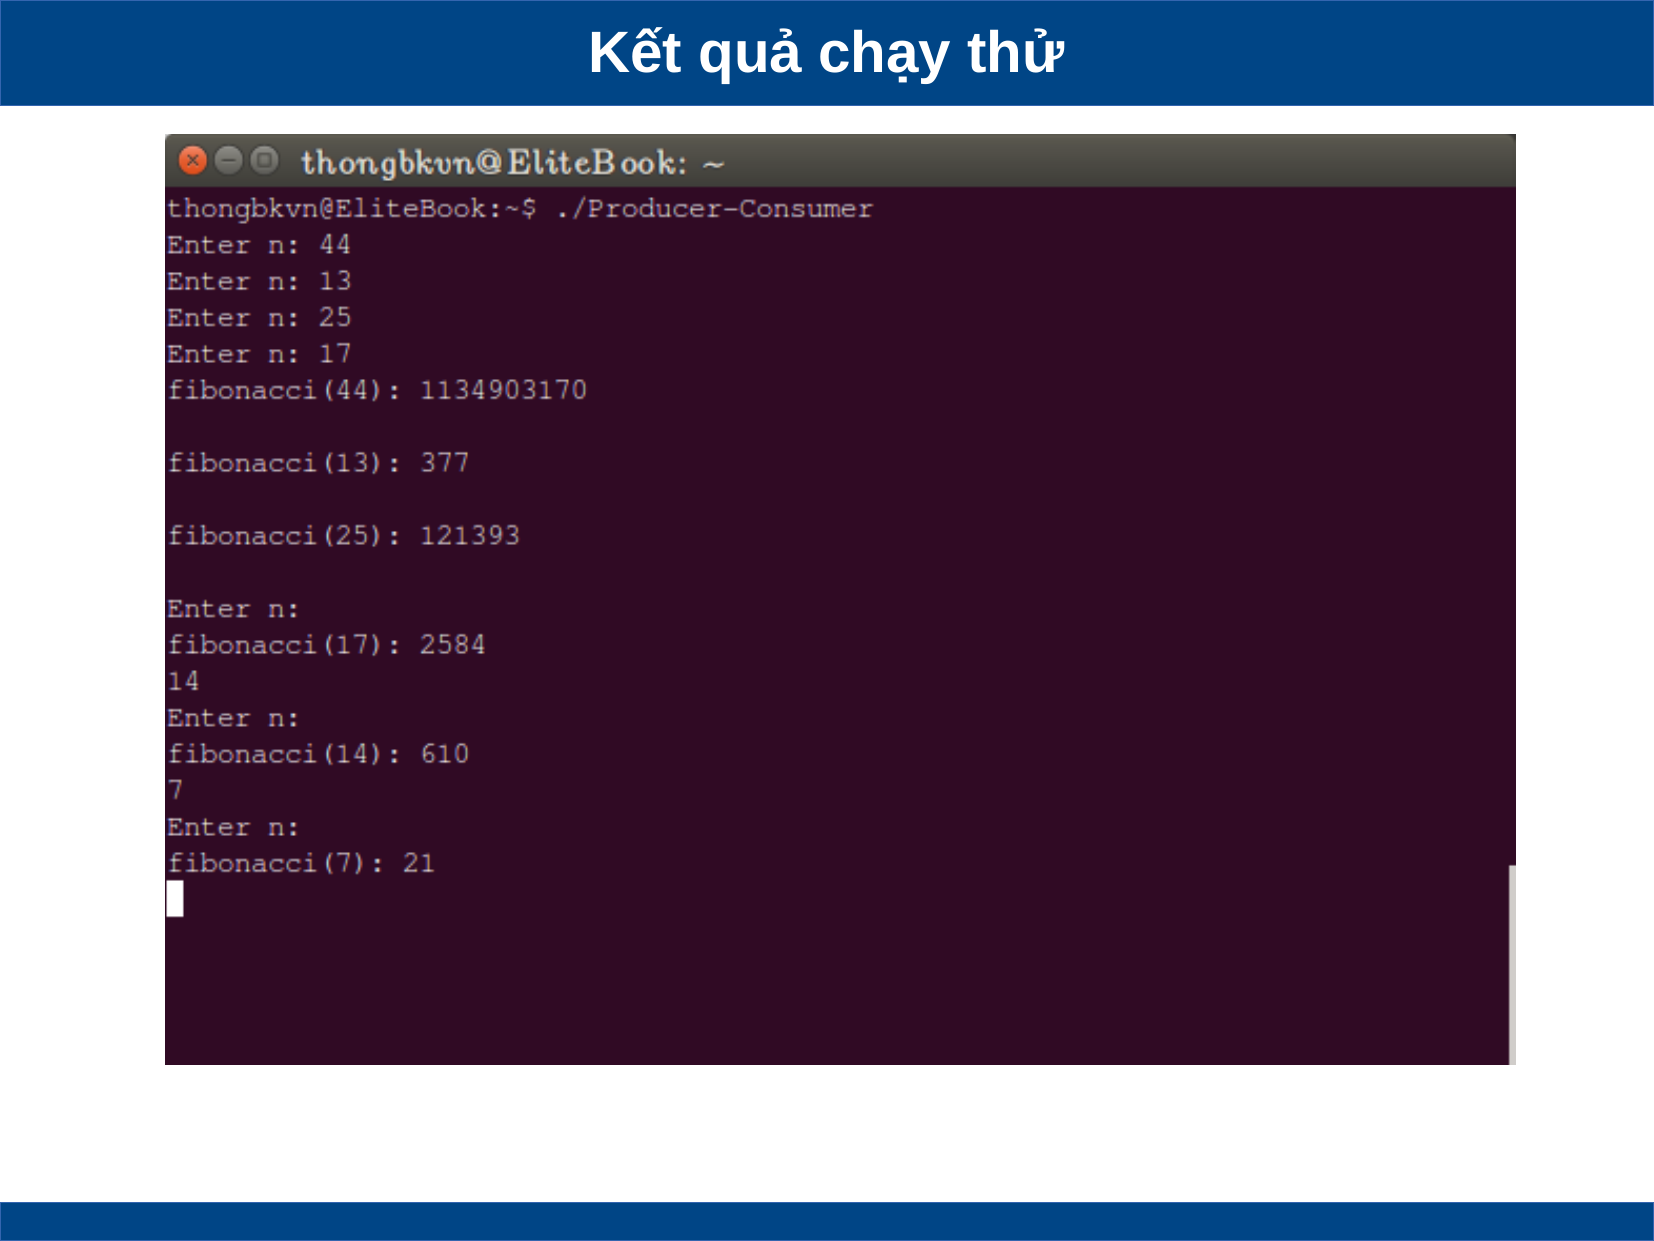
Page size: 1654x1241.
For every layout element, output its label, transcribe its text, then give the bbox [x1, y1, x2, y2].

picture [165, 134, 1516, 1066]
title Kết quả chạy thử [0, 0, 1654, 106]
